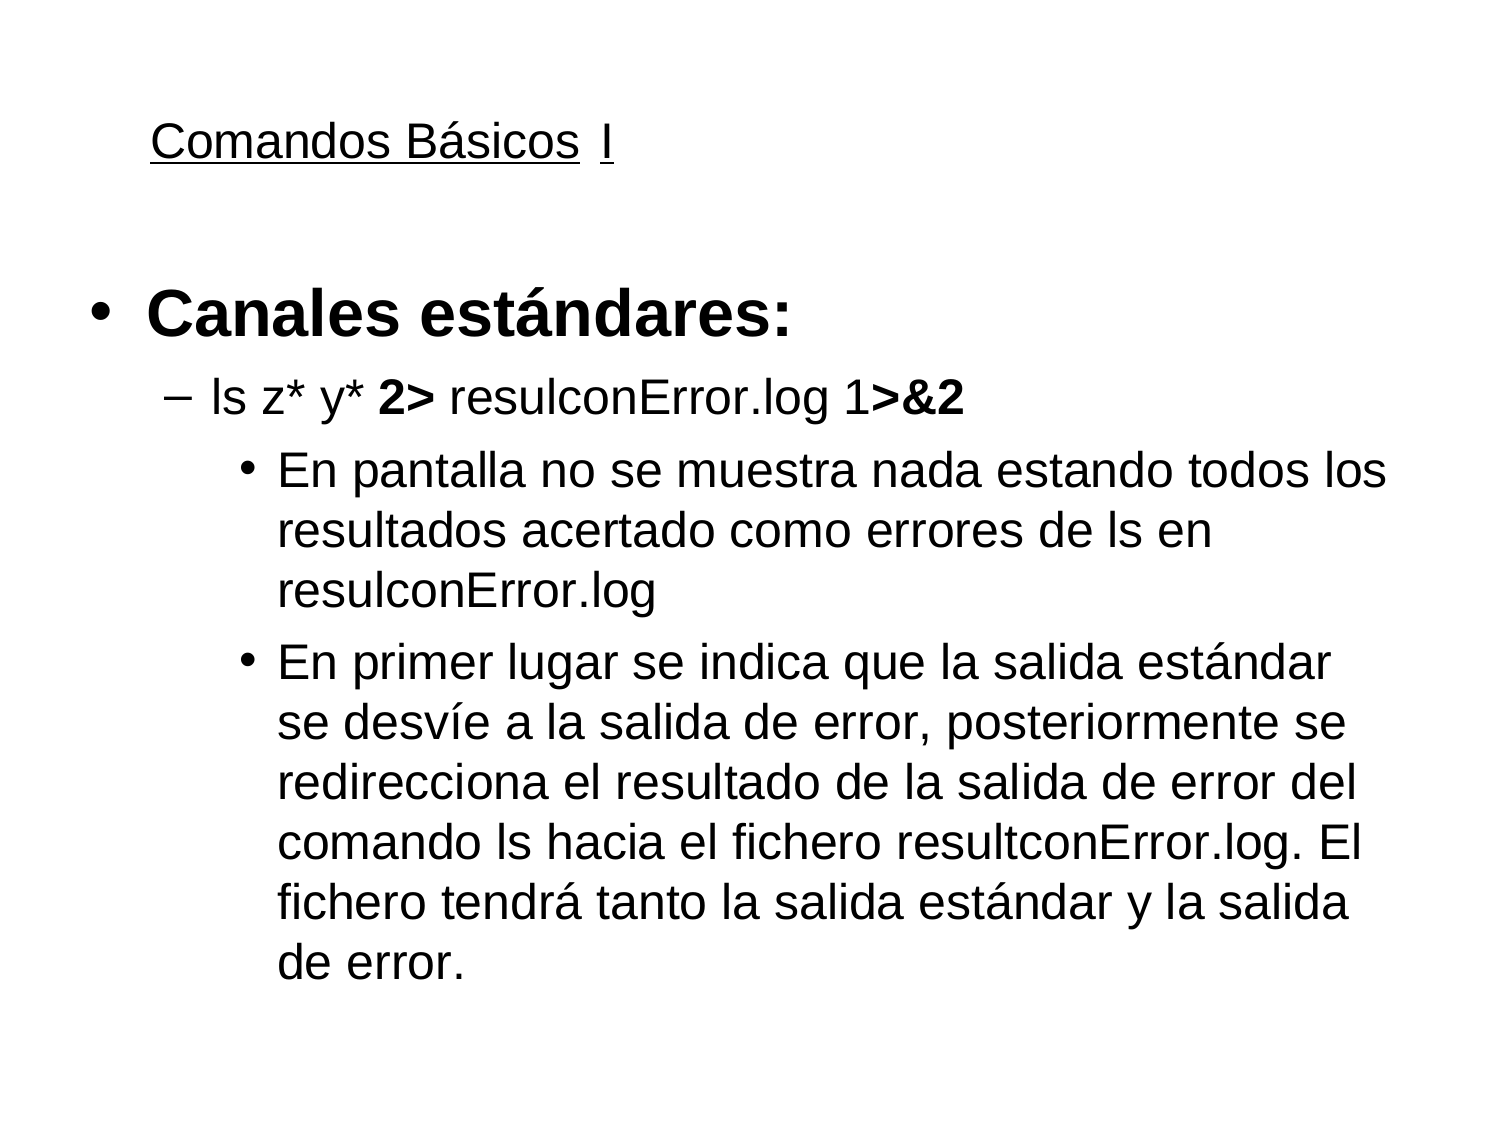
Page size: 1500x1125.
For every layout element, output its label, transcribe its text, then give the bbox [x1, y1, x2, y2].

list Canales estándares: ls z* y* 2> resulconError.log 1>&2 En pantalla no se muestra nada estando todos los resultados acertado como errores de ls en resulconError.log En primer lugar se indica que la salida estándar se desvíe a la salida de error, posteriormente se redirecciona el resultado de la salida de error del comando ls hacia el fichero resultconError.log. El fichero tendrá tanto la salida estándar y la salida de error. [75, 262, 1426, 1008]
title Comandos Básicos I [75, 45, 1426, 233]
